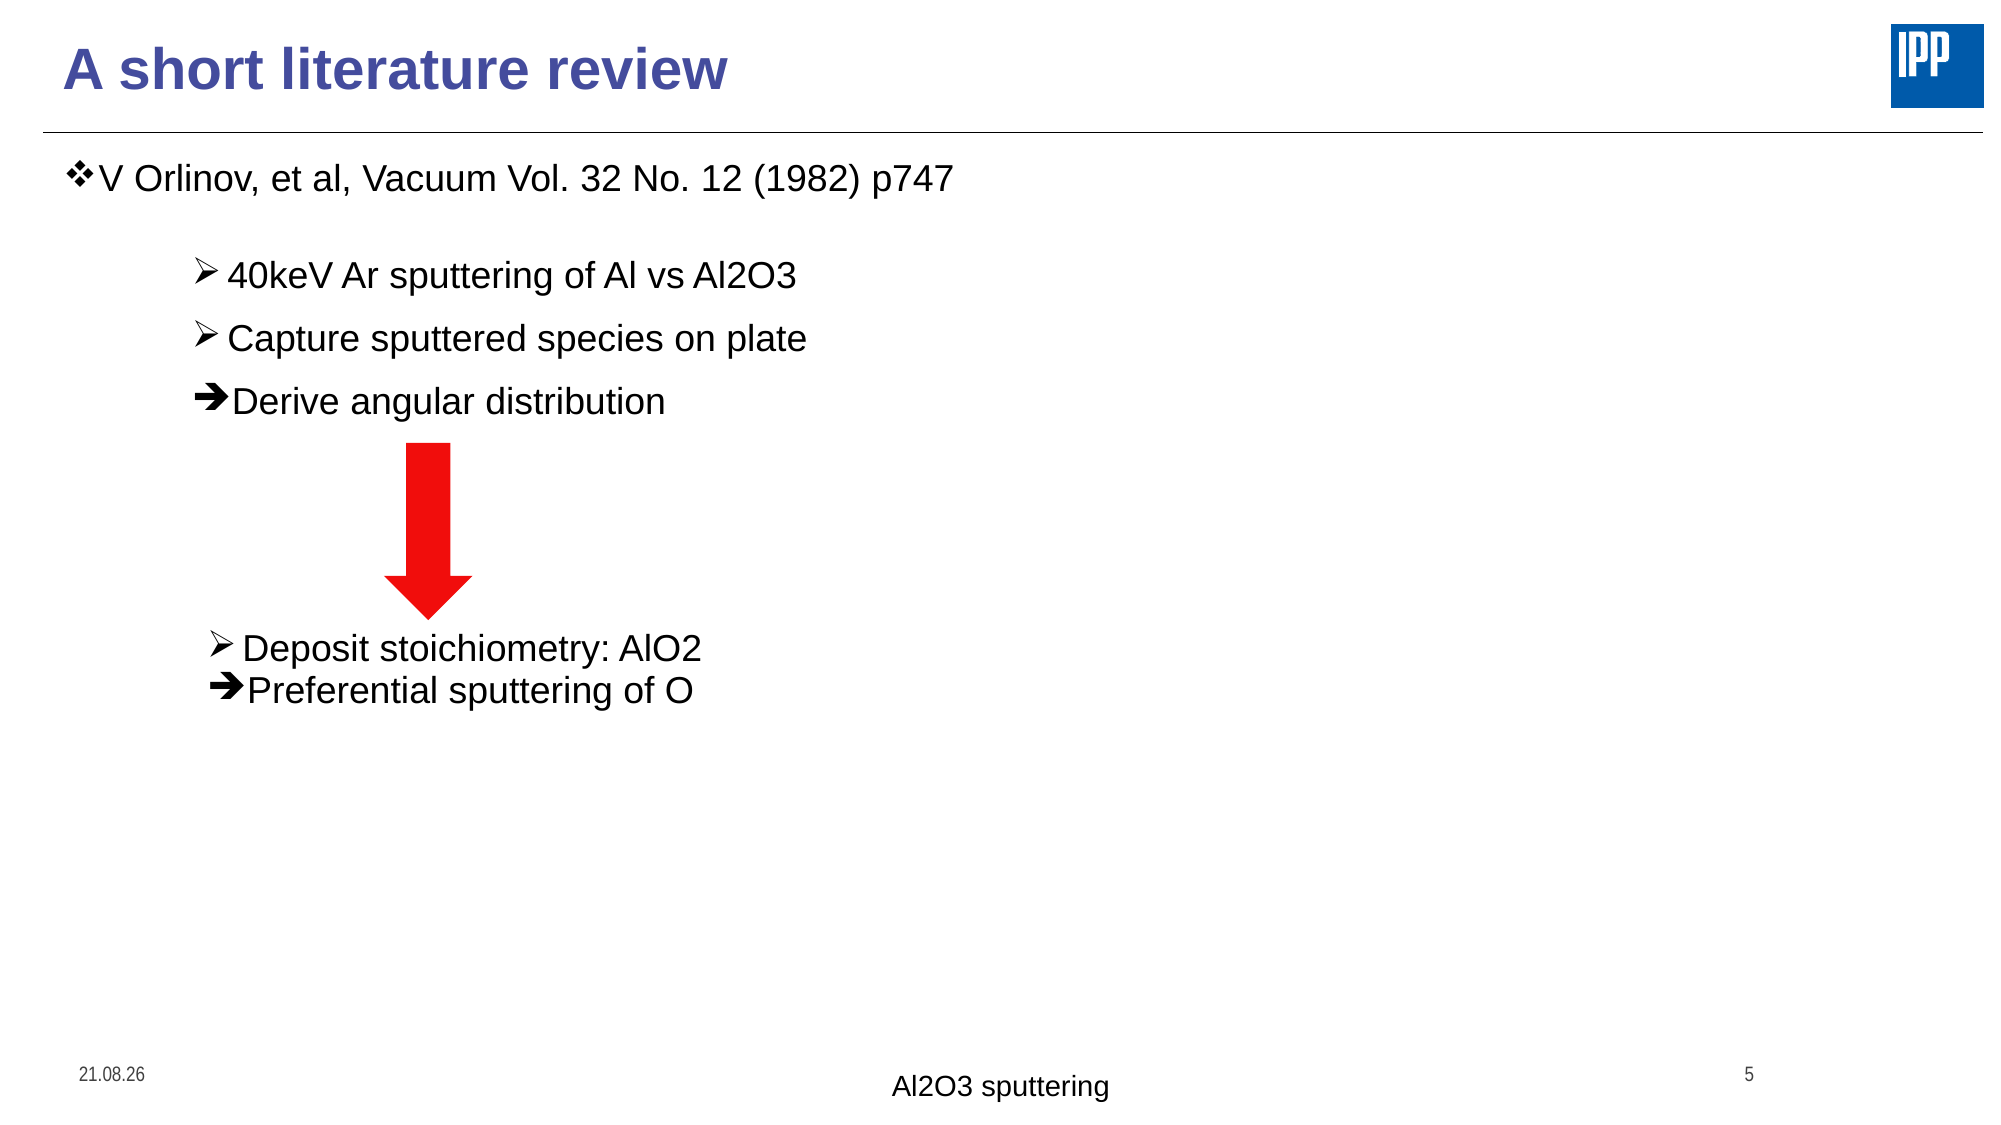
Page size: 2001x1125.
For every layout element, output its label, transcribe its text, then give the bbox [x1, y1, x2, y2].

text_box V Orlinov, et al, Vacuum Vol. 32 No. 12 (1982) p747 [48, 149, 981, 207]
text_box Deposit stoichiometry: AlO2 Preferential sputtering of O [192, 620, 739, 719]
text_box 40keV Ar sputtering of Al vs Al2O3 Capture sputtered species on plate Derive angular distribution [177, 226, 833, 430]
text_box [383, 442, 473, 621]
text_box A short literature review [47, 29, 744, 110]
